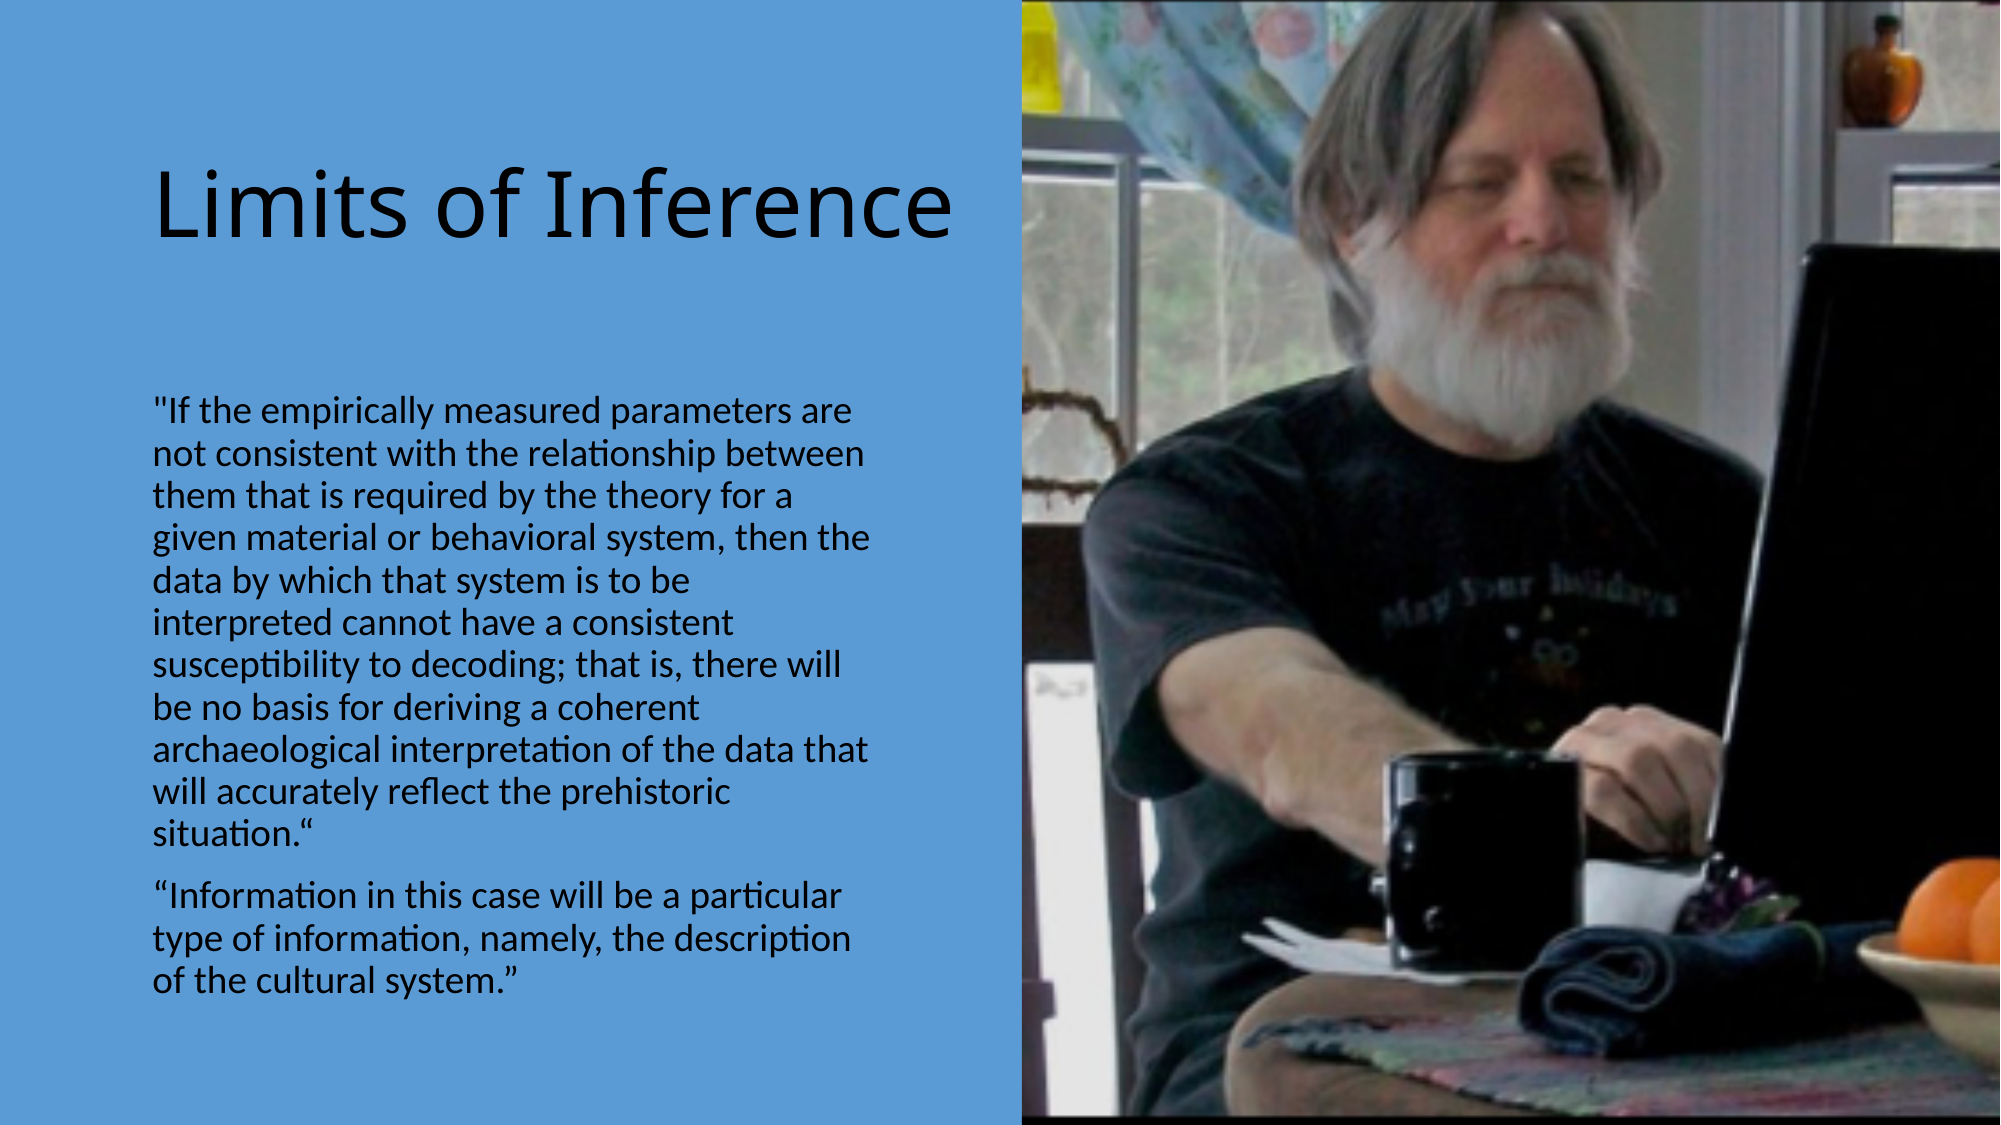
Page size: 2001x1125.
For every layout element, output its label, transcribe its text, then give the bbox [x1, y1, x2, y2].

title Limits of Inference [137, 59, 999, 357]
list "If the empirically measured parameters are not consistent with the relationship between them that is required by the theory for a given material or behavioral system, then the data by which that system is to be interpreted cannot have a consistent susceptibility to decoding; that is, there will be no basis for deriving a coherent archaeological interpretation of the data that will accurately reflect the prehistoric situation.“ “Information in this case will be a particular type of information, namely, the description of the cultural system.” [137, 382, 896, 1014]
text_box [0, 0, 1021, 1125]
picture [1021, 0, 2000, 1125]
